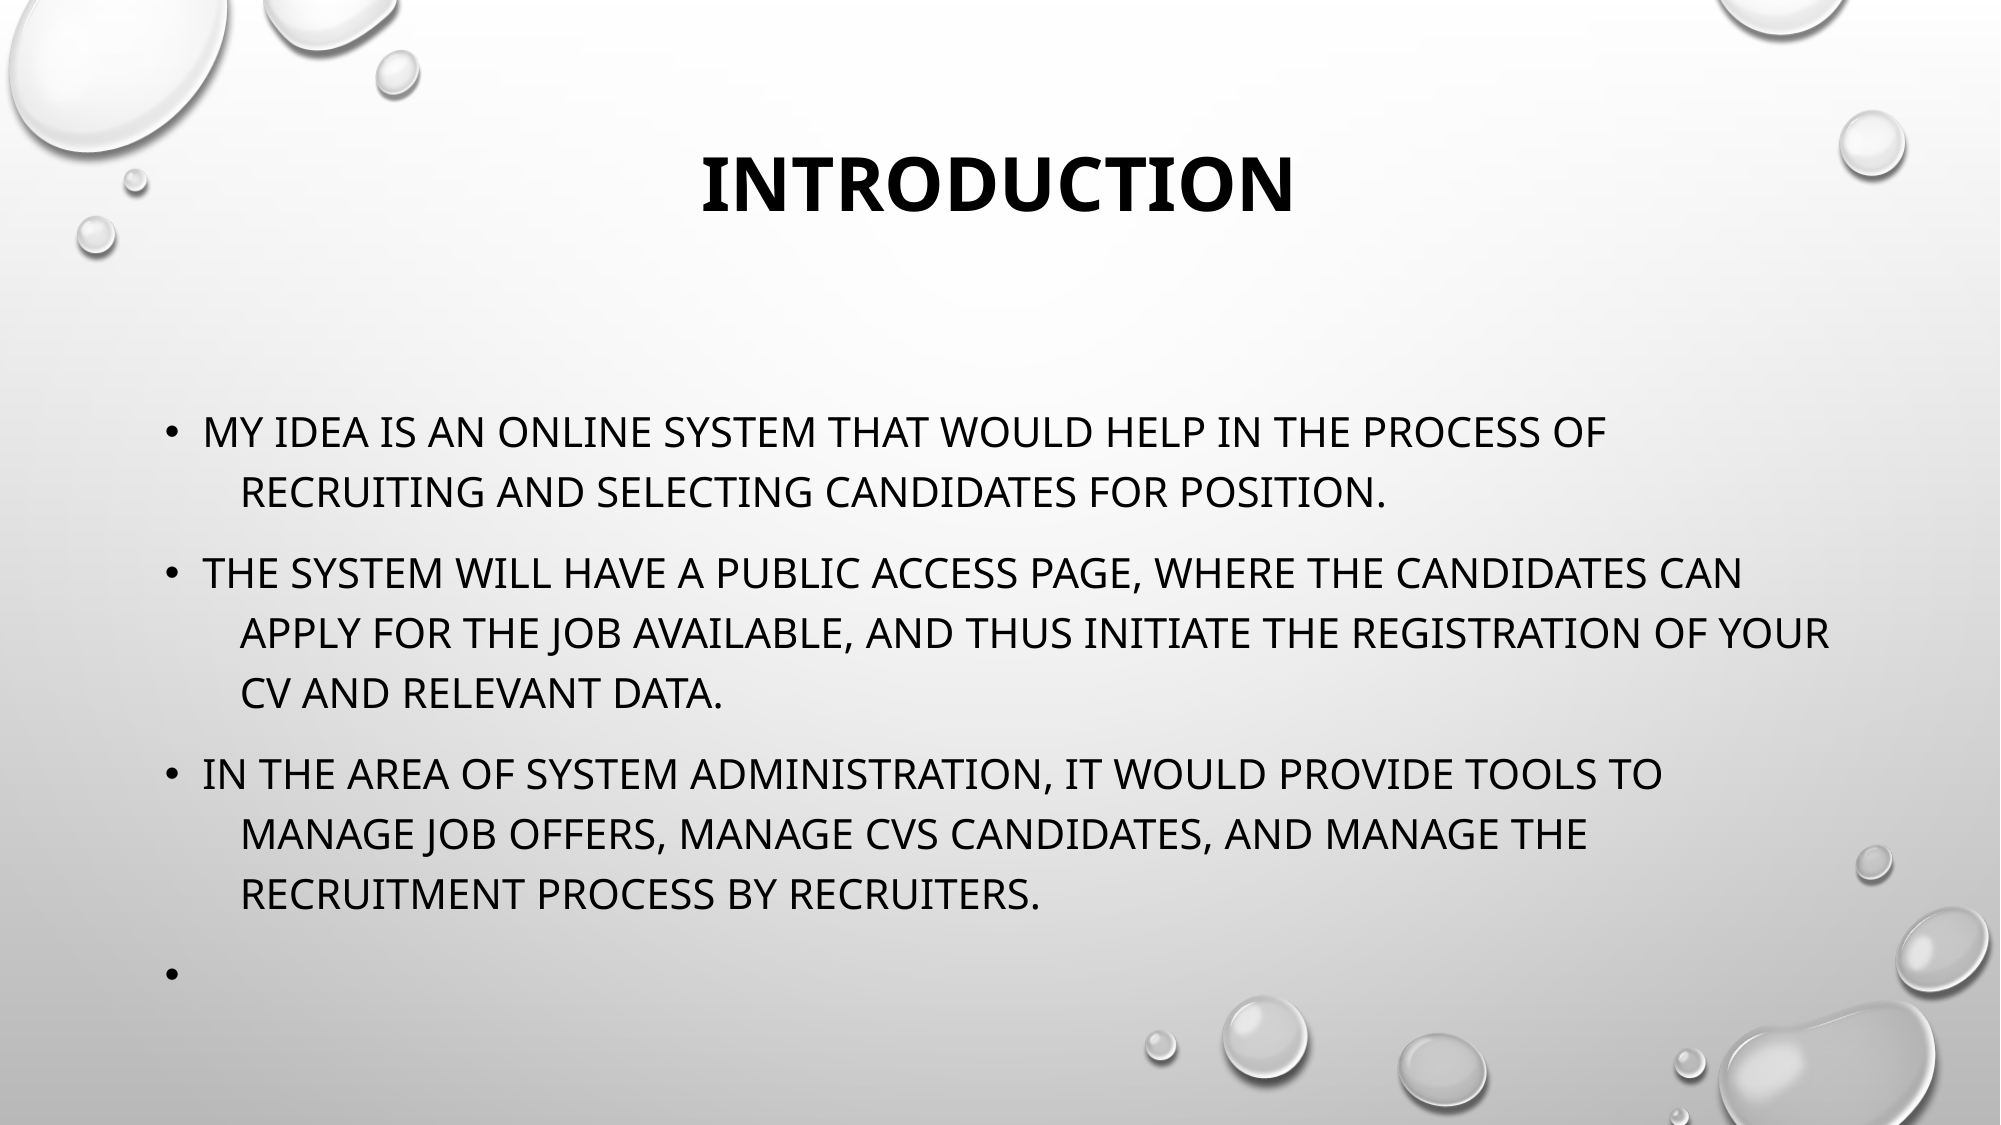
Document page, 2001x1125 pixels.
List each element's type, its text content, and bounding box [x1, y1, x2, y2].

list My idea is an online system that would help in the process of recruiting and selecting candidates for position. The System will have a public access page, where the candidates can apply for the job available, and thus initiate the registration of your CV and relevant data. In the area of system administration, it would provide tools to manage job offers, manage CVs candidates, and manage the recruitment process by recruiters. [149, 388, 1850, 950]
title introduction [149, 101, 1851, 364]
